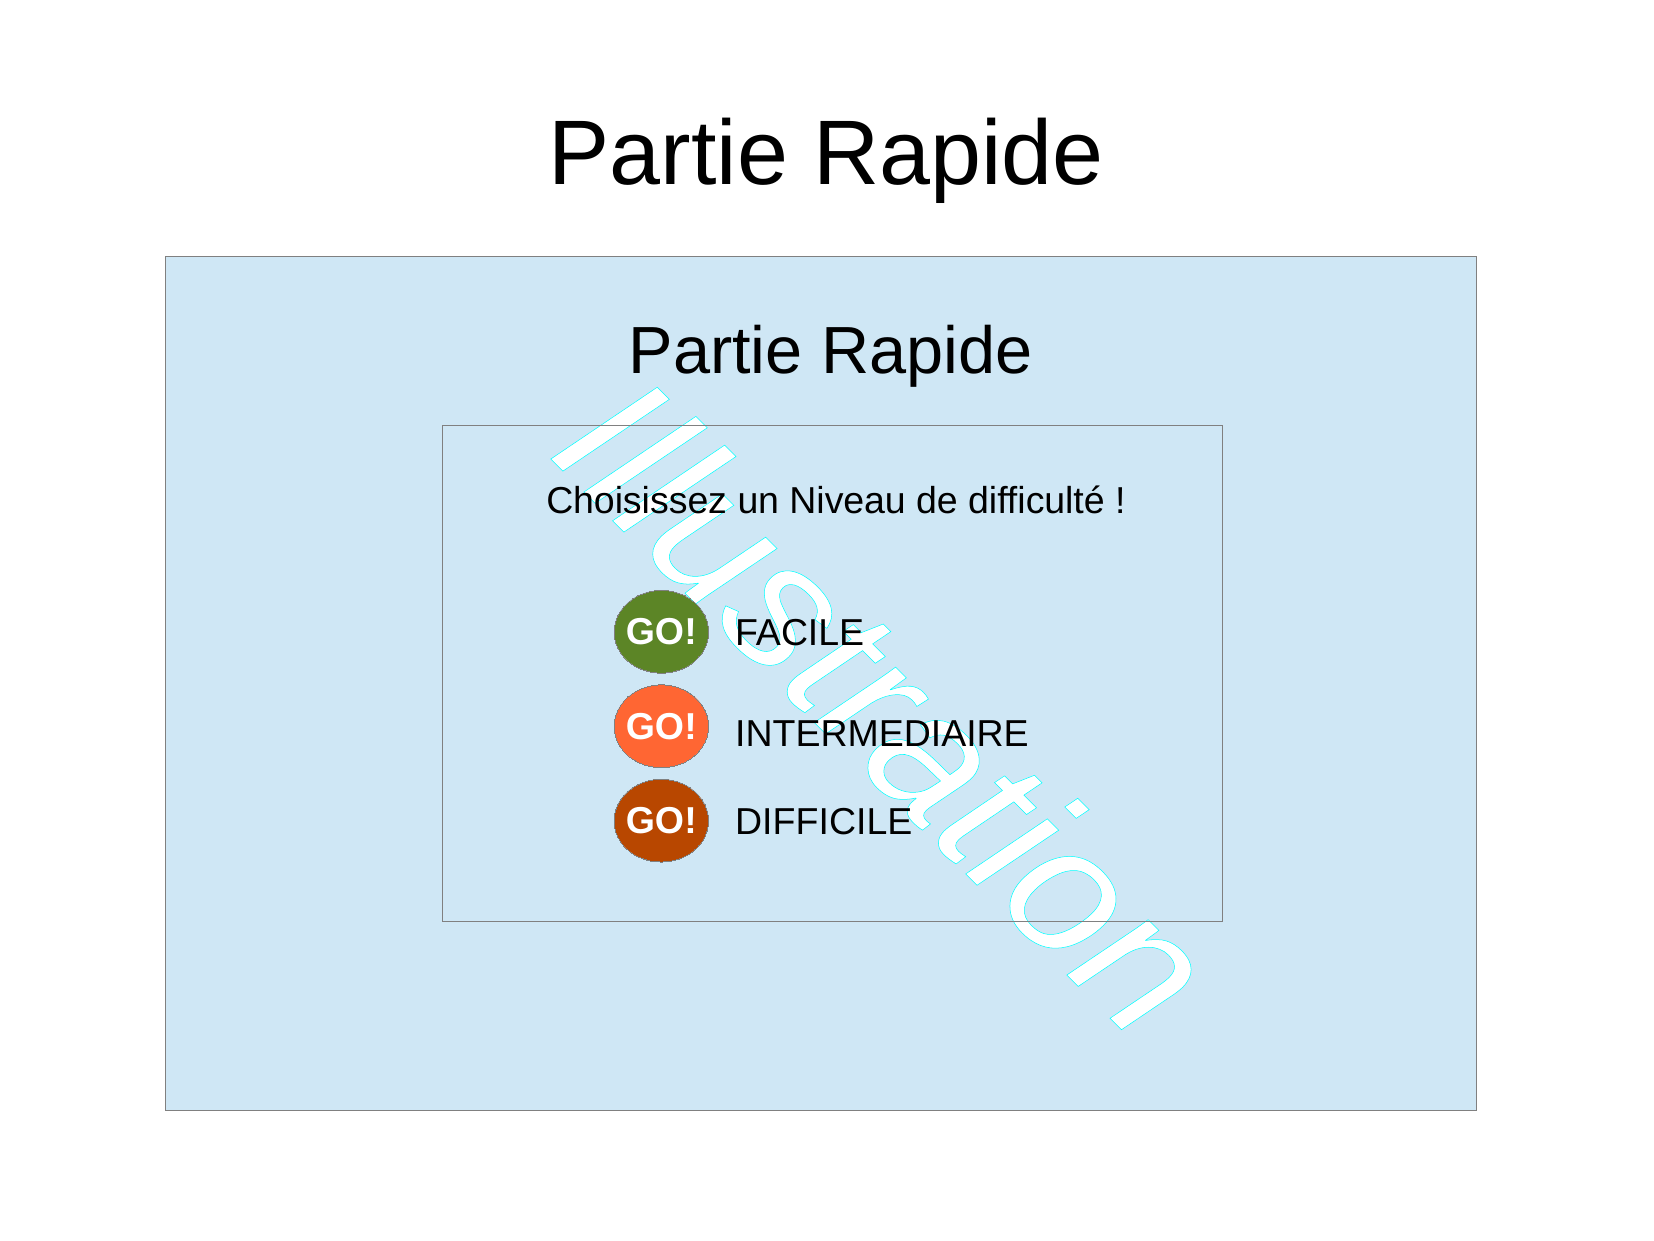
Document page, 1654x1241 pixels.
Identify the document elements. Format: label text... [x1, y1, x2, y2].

text_box Illustration [894, 886, 1285, 1130]
text_box Partie Rapide [614, 306, 1048, 396]
text_box [165, 256, 1477, 1111]
text_box Illustration [553, 320, 762, 425]
title Partie Rapide [82, 49, 1571, 257]
